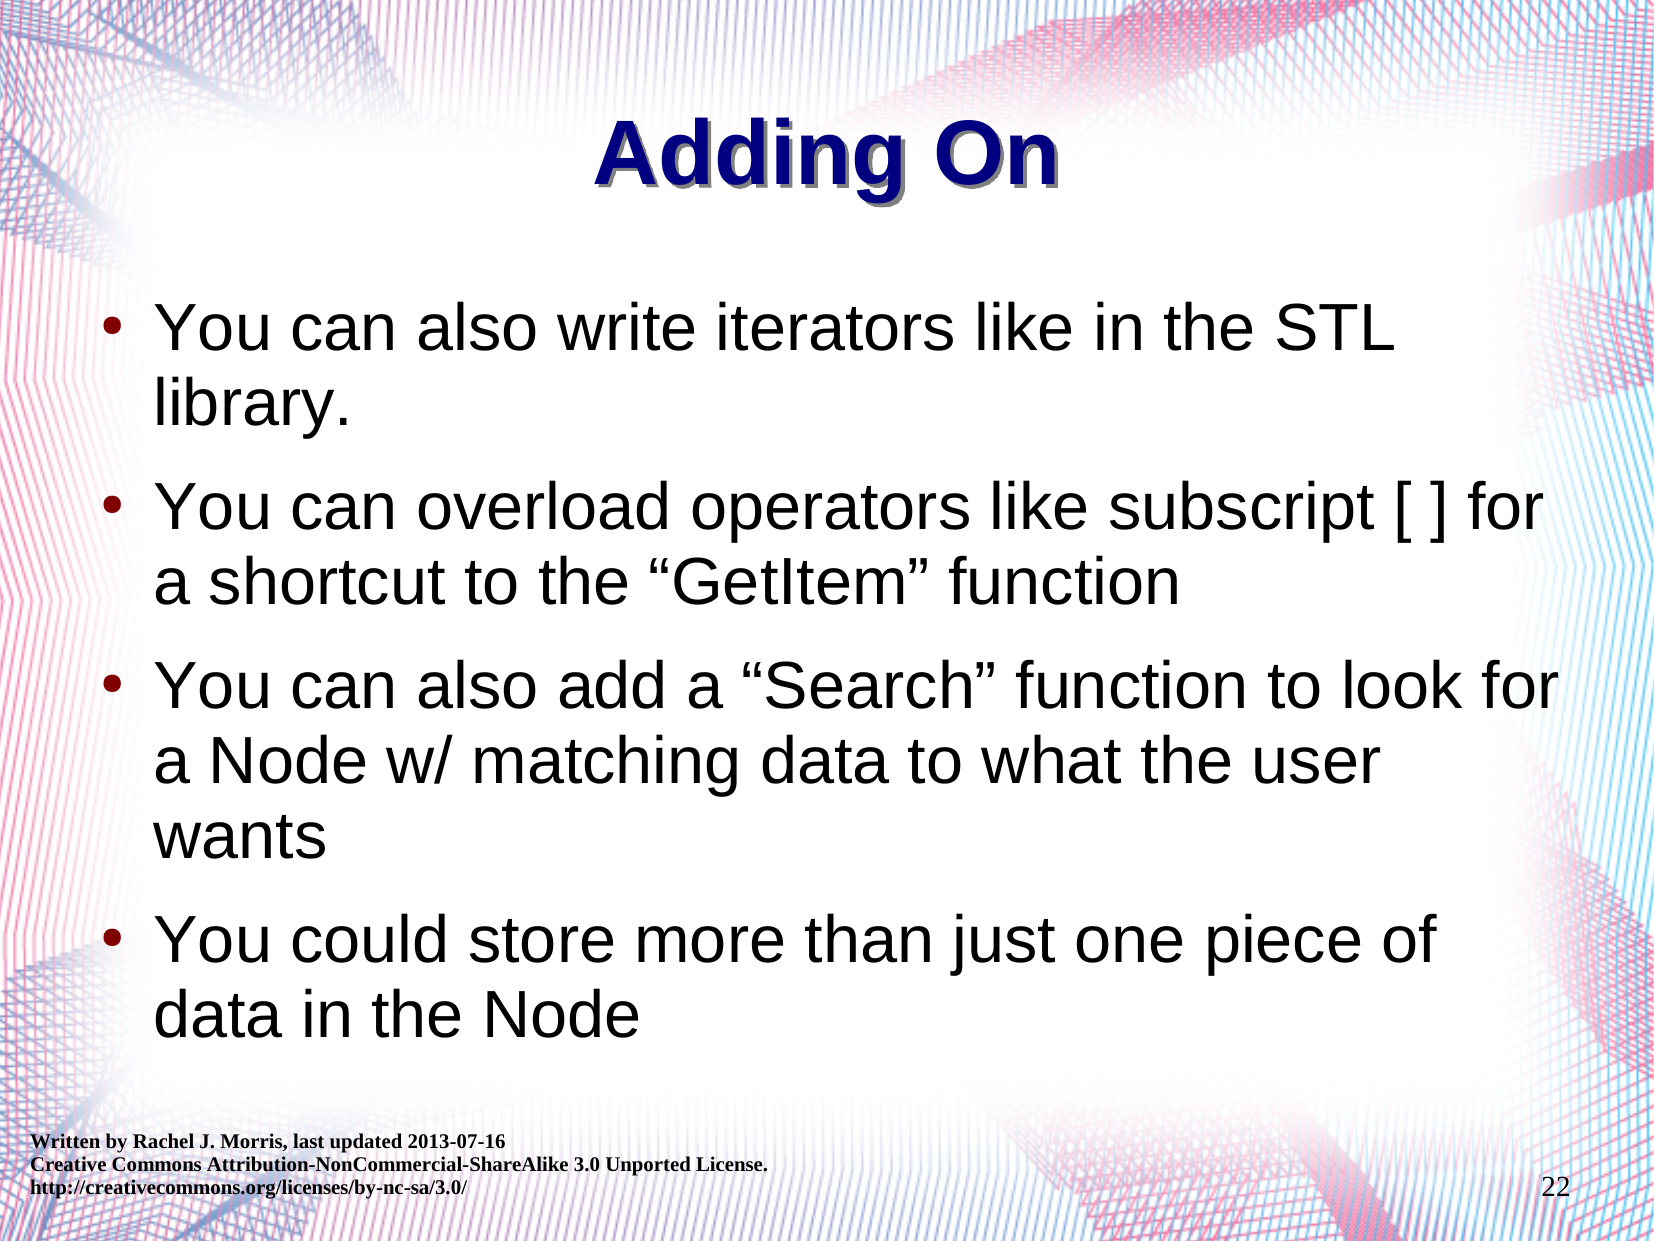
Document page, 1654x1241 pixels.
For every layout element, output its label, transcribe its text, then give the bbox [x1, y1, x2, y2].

list You can also write iterators like in the STL library. You can overload operators like subscript [ ] for a shortcut to the “GetItem” function You can also add a “Search” function to look for a Node w/ matching data to what the user wants You could store more than just one piece of data in the Node [82, 290, 1571, 1052]
title Adding On [82, 49, 1571, 257]
picture [0, 0, 1654, 1241]
